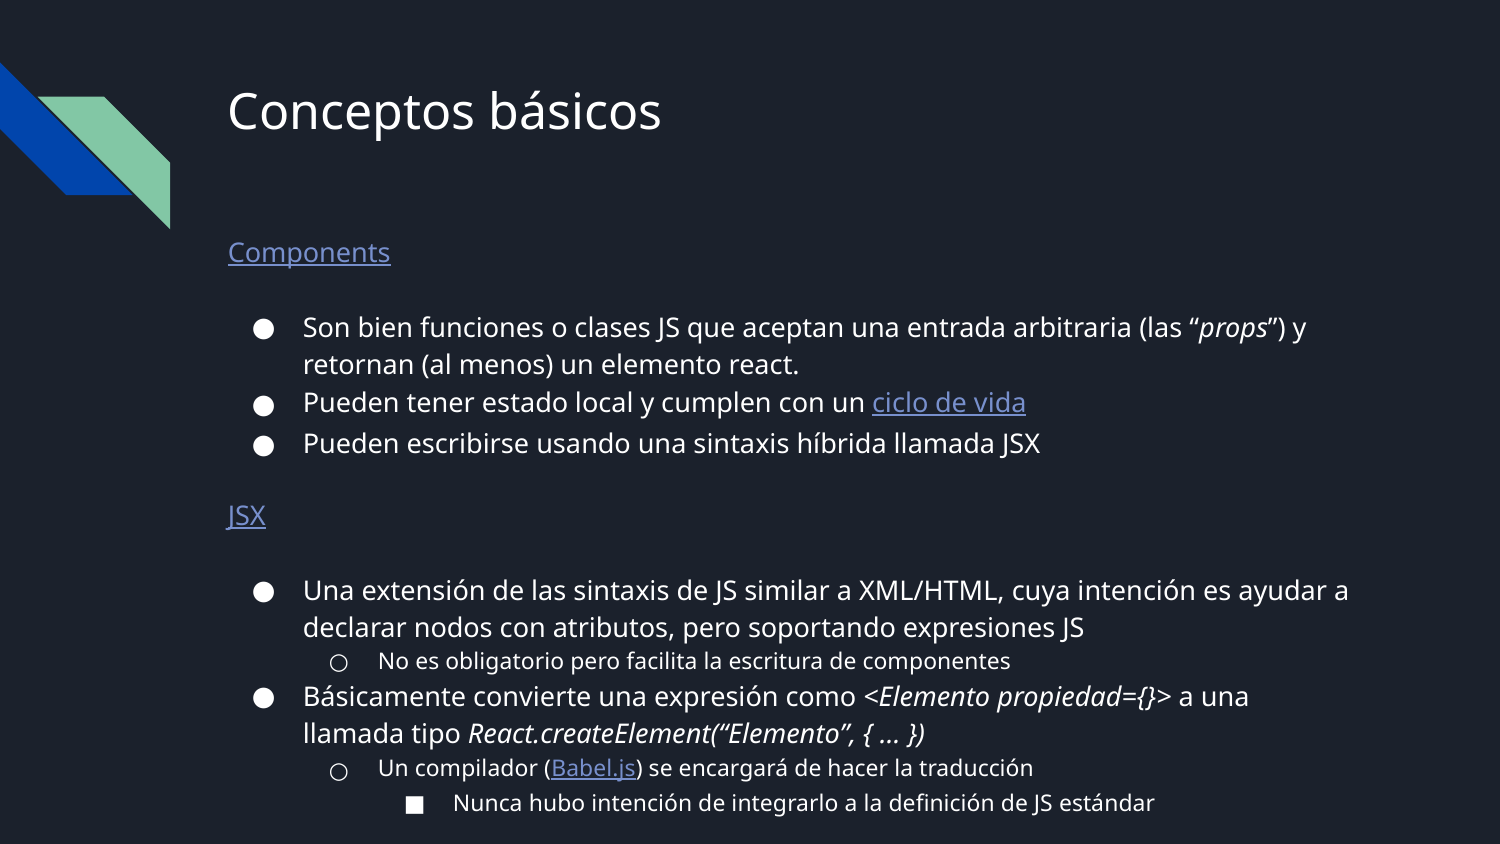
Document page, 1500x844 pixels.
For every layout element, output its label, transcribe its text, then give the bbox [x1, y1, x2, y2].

title Conceptos básicos [212, 64, 1368, 214]
list Components Son bien funciones o clases JS que aceptan una entrada arbitraria (las “props”) y retornan (al menos) un elemento react. Pueden tener estado local y cumplen con un ciclo de vida Pueden escribirse usando una sintaxis híbrida llamada JSX JSX Una extensión de las sintaxis de JS similar a XML/HTML, cuya intención es ayudar a declarar nodos con atributos, pero soportando expresiones JS No es obligatorio pero facilita la escritura de componentes Básicamente convierte una expresión como <Elemento propiedad={}> a una llamada tipo React.createElement(“Elemento”, { … }) Un compilador (Babel.js) se encargará de hacer la traducción Nunca hubo intención de integrarlo a la definición de JS estándar [212, 214, 1368, 822]
